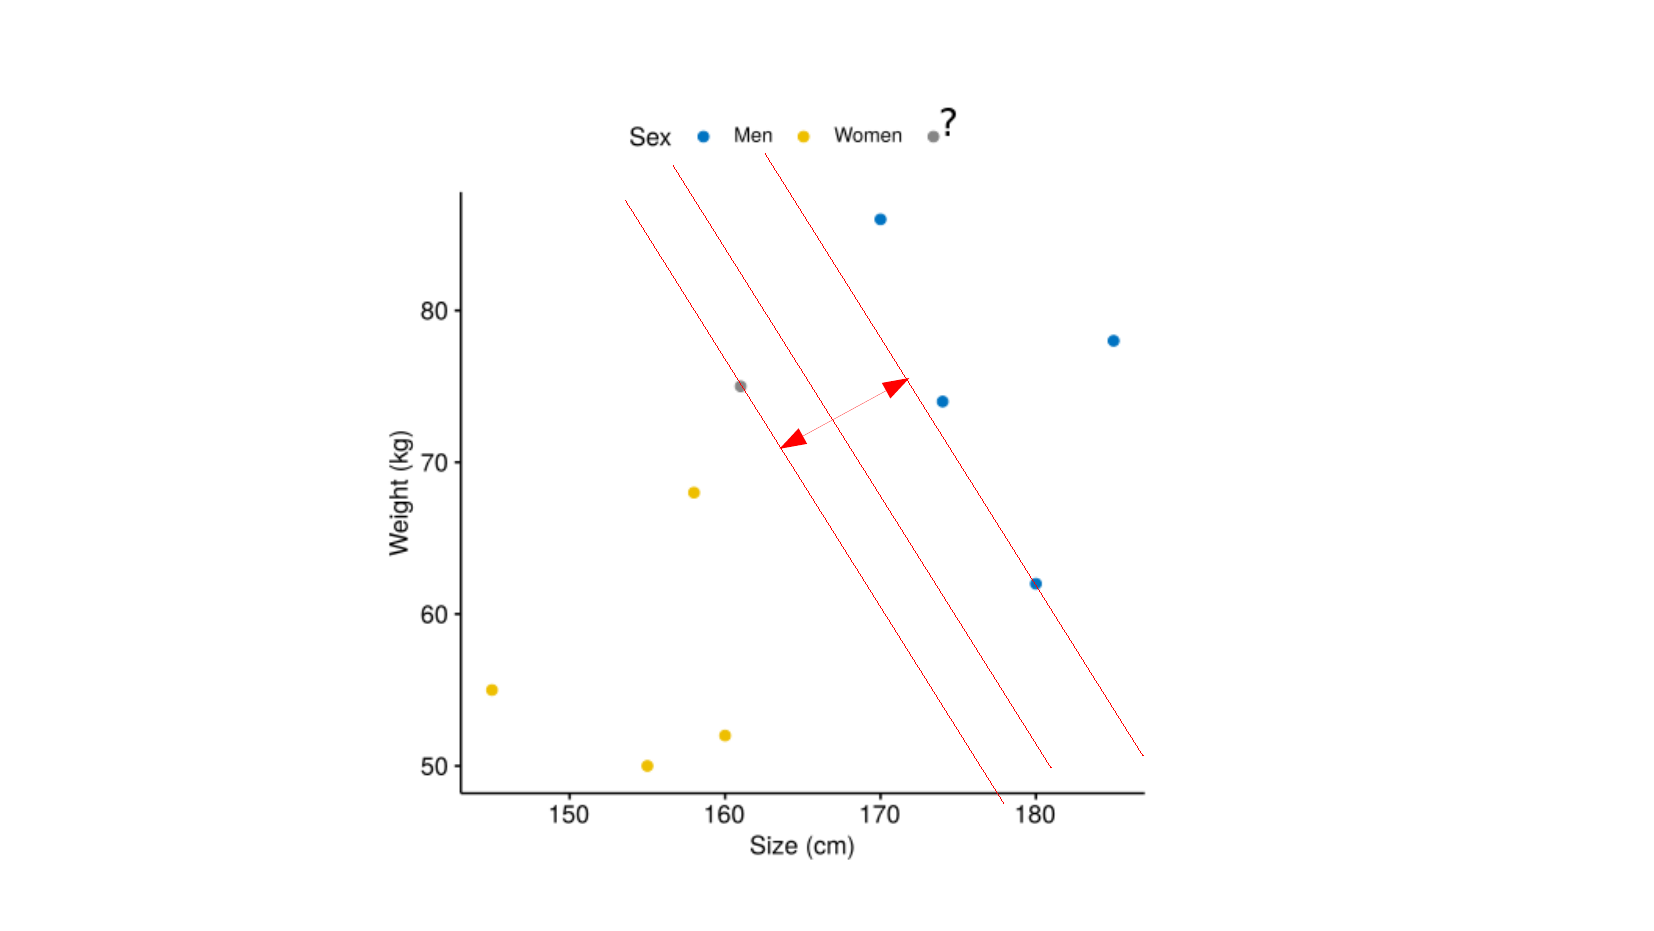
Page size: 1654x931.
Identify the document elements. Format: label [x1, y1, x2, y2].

picture [377, 94, 1158, 875]
